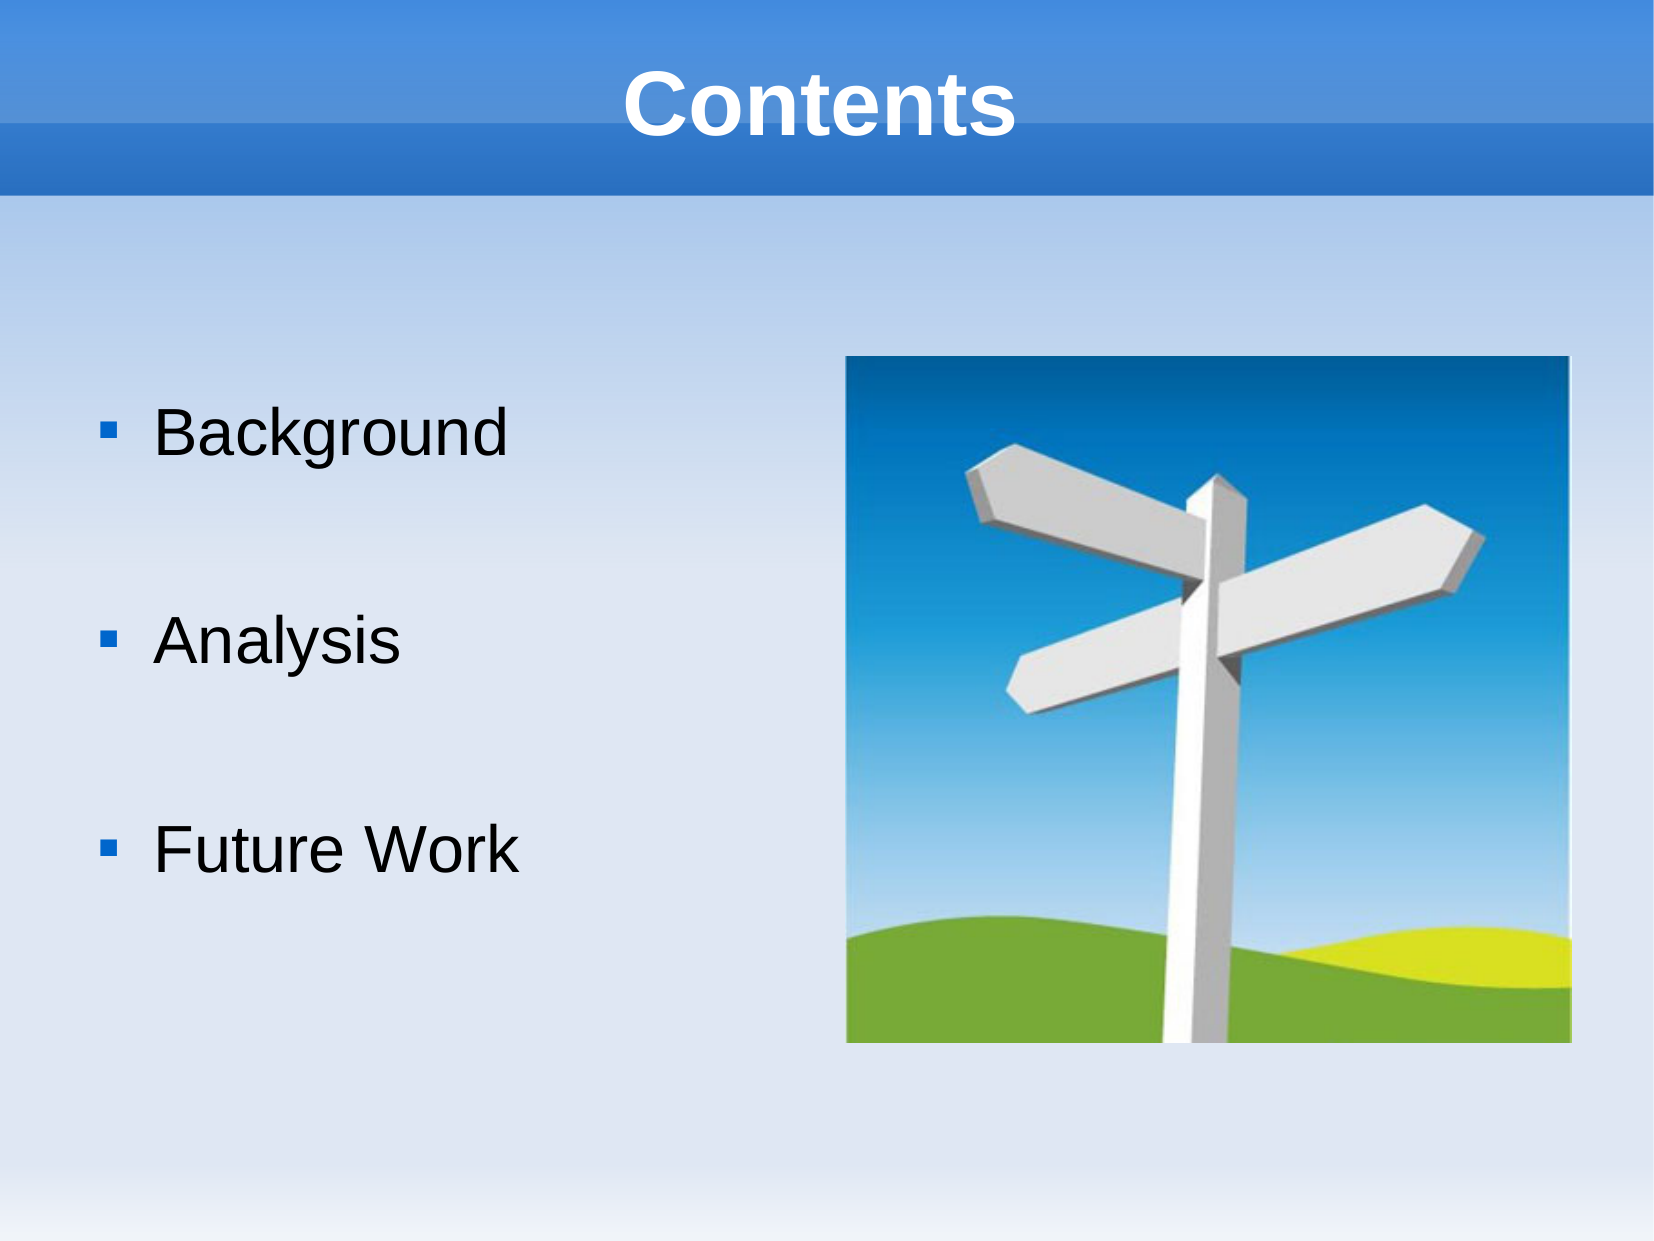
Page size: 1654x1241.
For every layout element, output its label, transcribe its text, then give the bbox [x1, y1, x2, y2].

title Contents [76, 0, 1565, 208]
picture [0, 0, 1654, 1241]
list Background Analysis Future Work [82, 290, 809, 1109]
